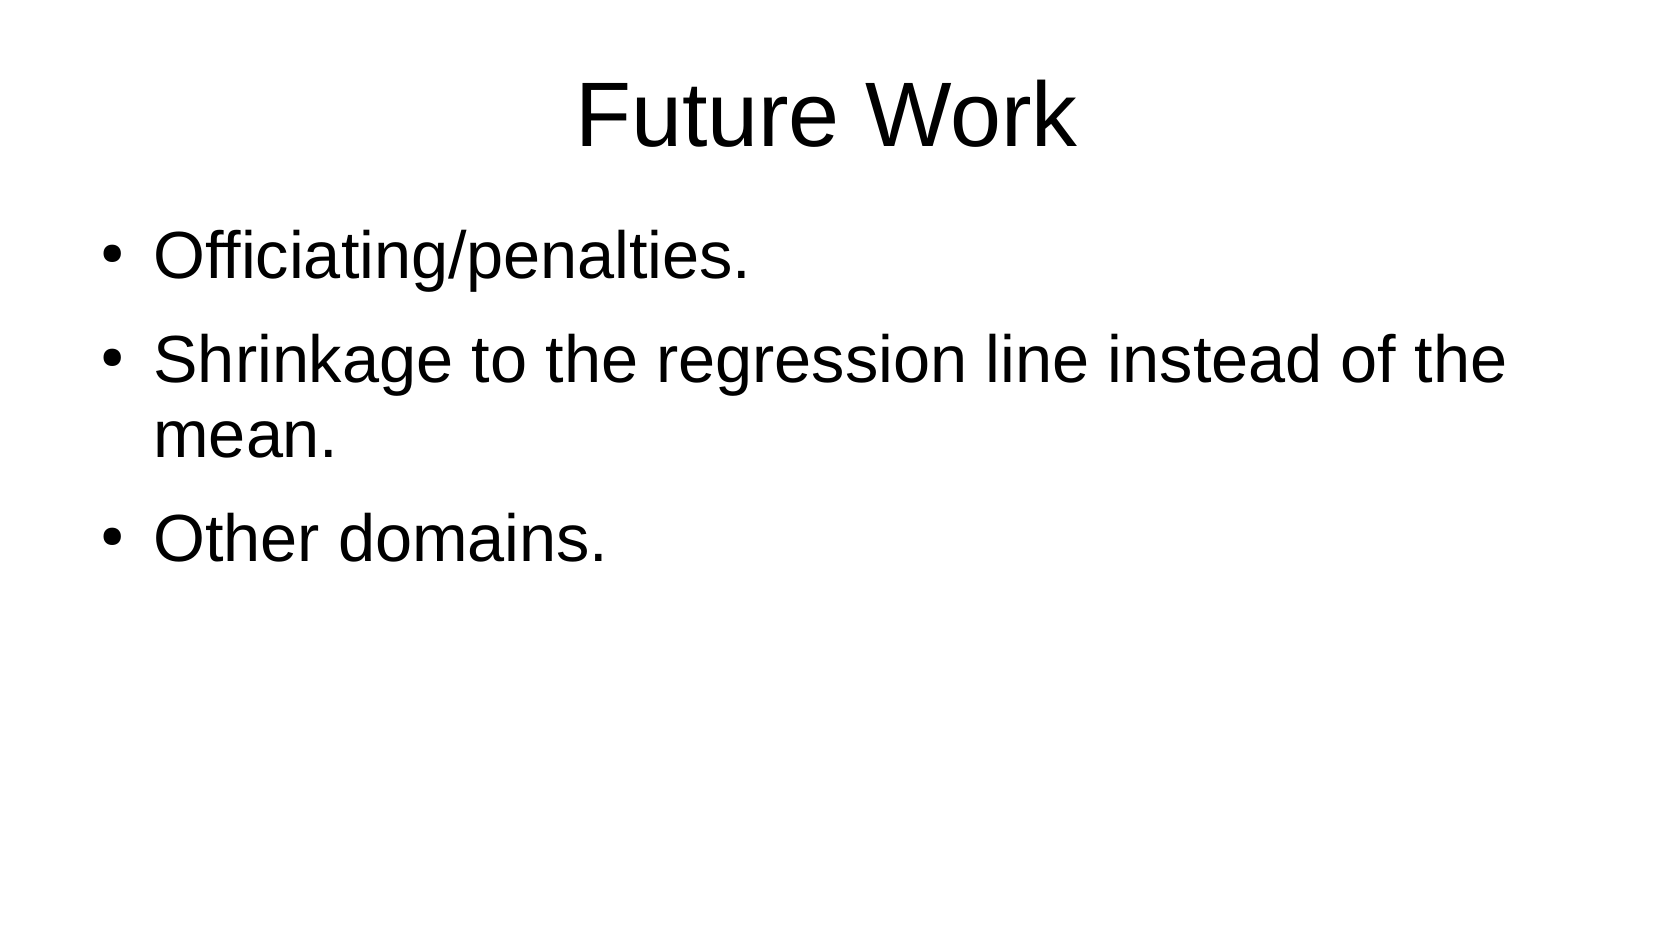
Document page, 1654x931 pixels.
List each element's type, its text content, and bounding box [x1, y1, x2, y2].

title Future Work [82, 37, 1571, 193]
list Officiating/penalties. Shrinkage to the regression line instead of the mean. Other domains. [82, 217, 1571, 758]
